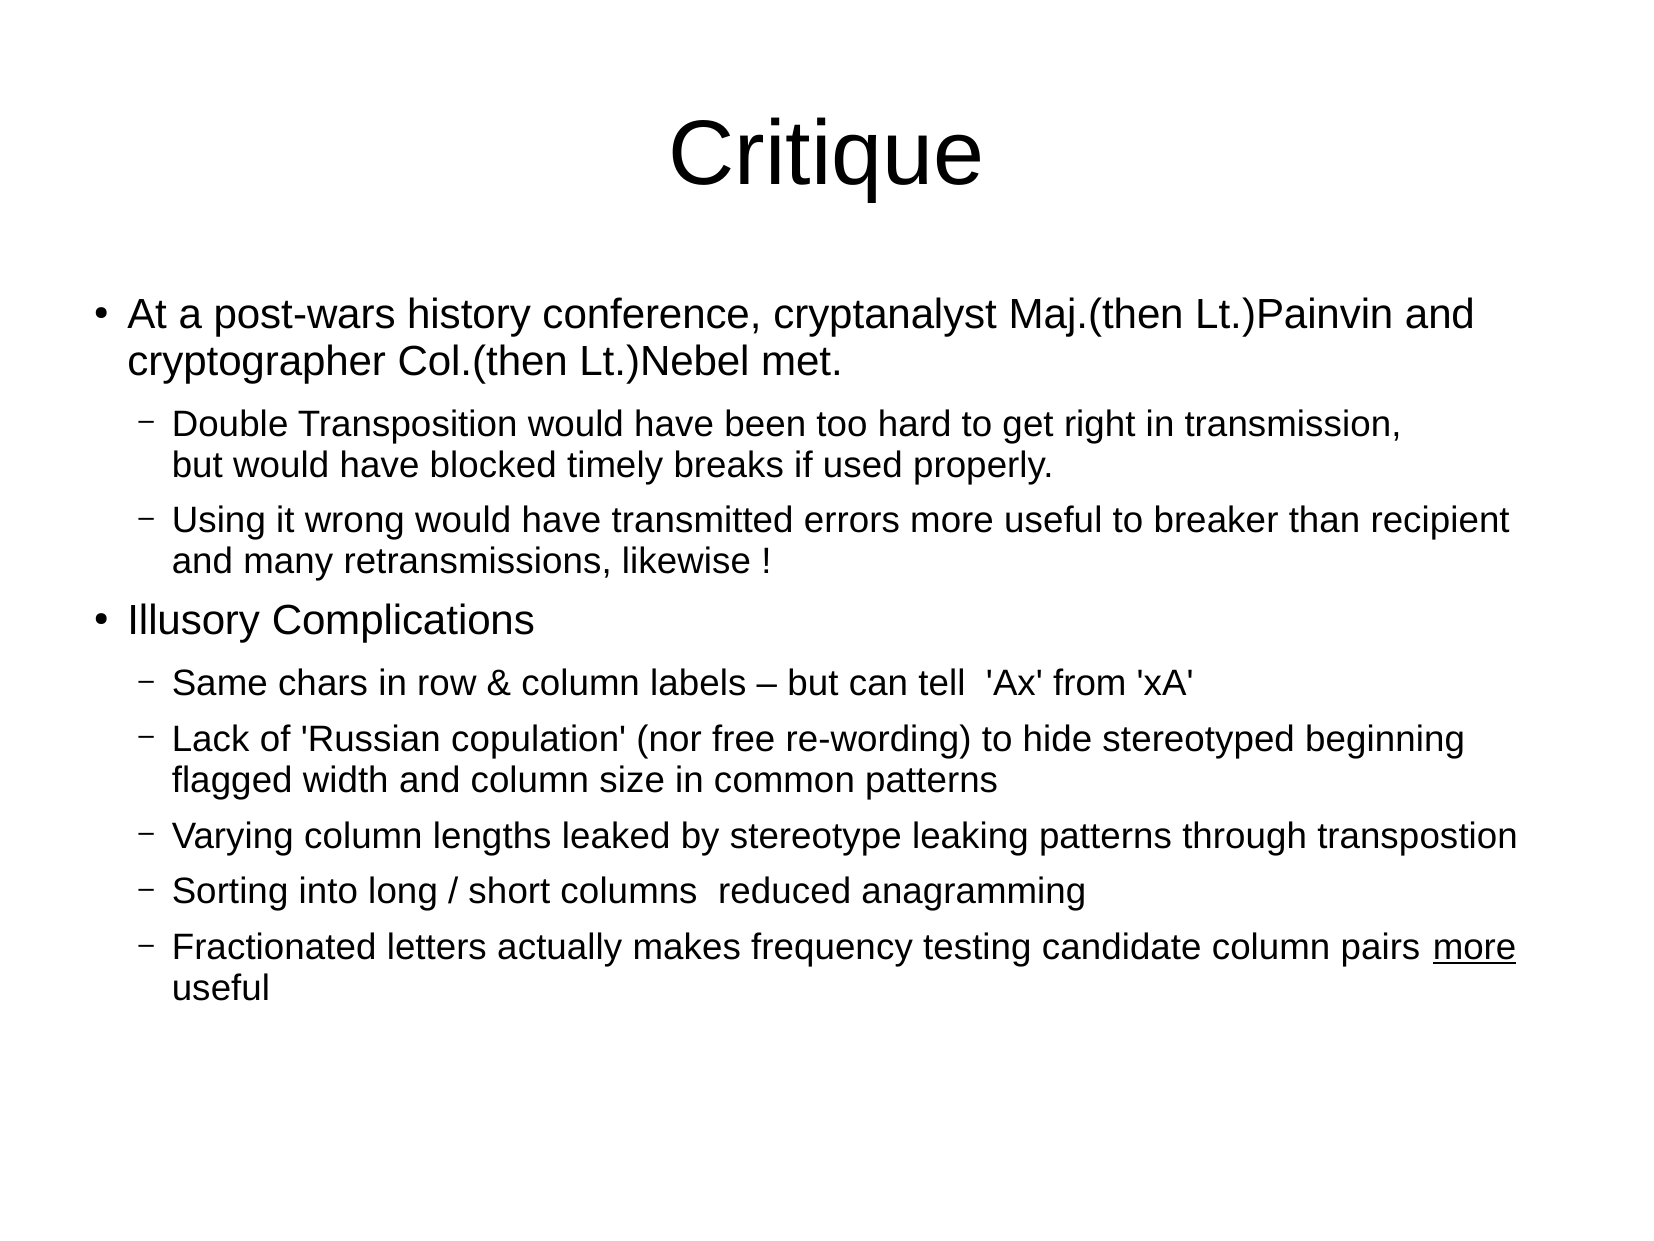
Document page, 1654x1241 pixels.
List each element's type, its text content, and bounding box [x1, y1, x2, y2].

list At a post-wars history conference, cryptanalyst Maj.(then Lt.)Painvin and cryptographer Col.(then Lt.)Nebel met. Double Transposition would have been too hard to get right in transmission, but would have blocked timely breaks if used properly. Using it wrong would have transmitted errors more useful to breaker than recipient and many retransmissions, likewise ! Illusory Complications Same chars in row & column labels – but can tell 'Ax' from 'xA' Lack of 'Russian copulation' (nor free re-wording) to hide stereotyped beginning flagged width and column size in common patterns Varying column lengths leaked by stereotype leaking patterns through transpostion Sorting into long / short columns reduced anagramming Fractionated letters actually makes frequency testing candidate column pairs more useful [82, 290, 1571, 1010]
title Critique [82, 49, 1571, 257]
